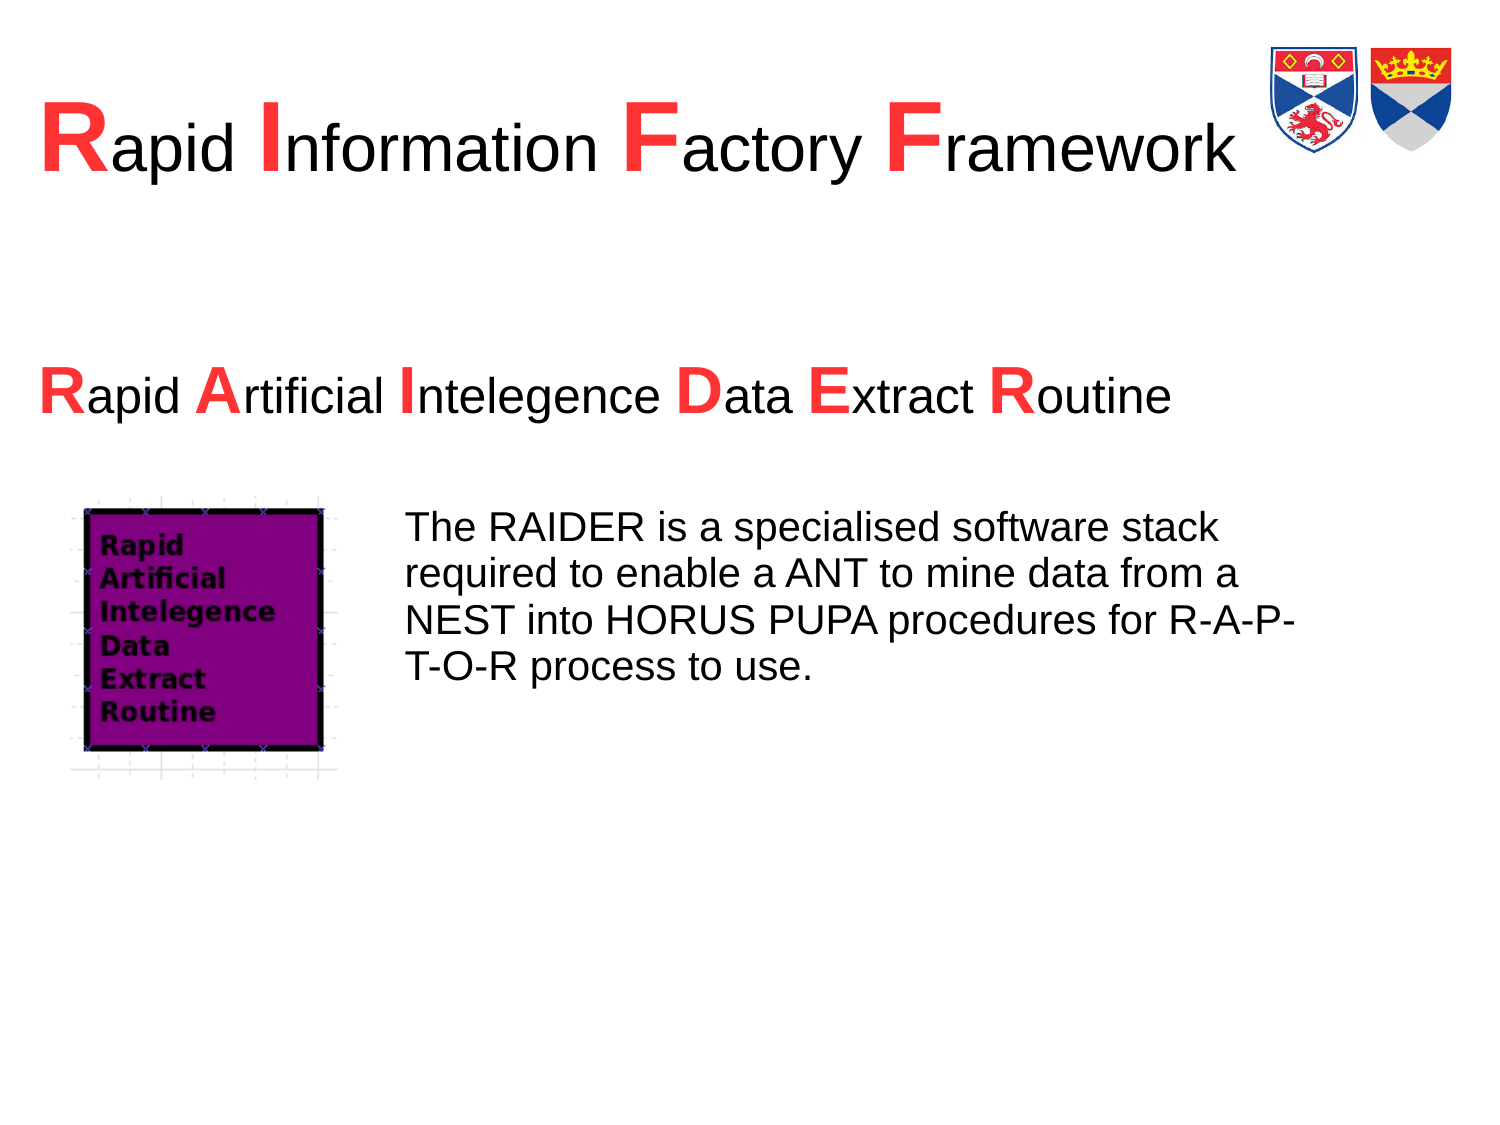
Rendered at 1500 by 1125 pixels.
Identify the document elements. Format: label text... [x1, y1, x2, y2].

text_box Rapid Artificial Intelegence Data Extract Routine [23, 345, 1458, 438]
picture [70, 496, 338, 780]
picture [1268, 45, 1465, 154]
text_box The RAIDER is a specialised software stack required to enable a ANT to mine data from a NEST into HORUS PUPA procedures for R-A-P-T-O-R process to use. [389, 496, 1347, 827]
text_box Rapid Information Factory Framework [23, 73, 1269, 201]
